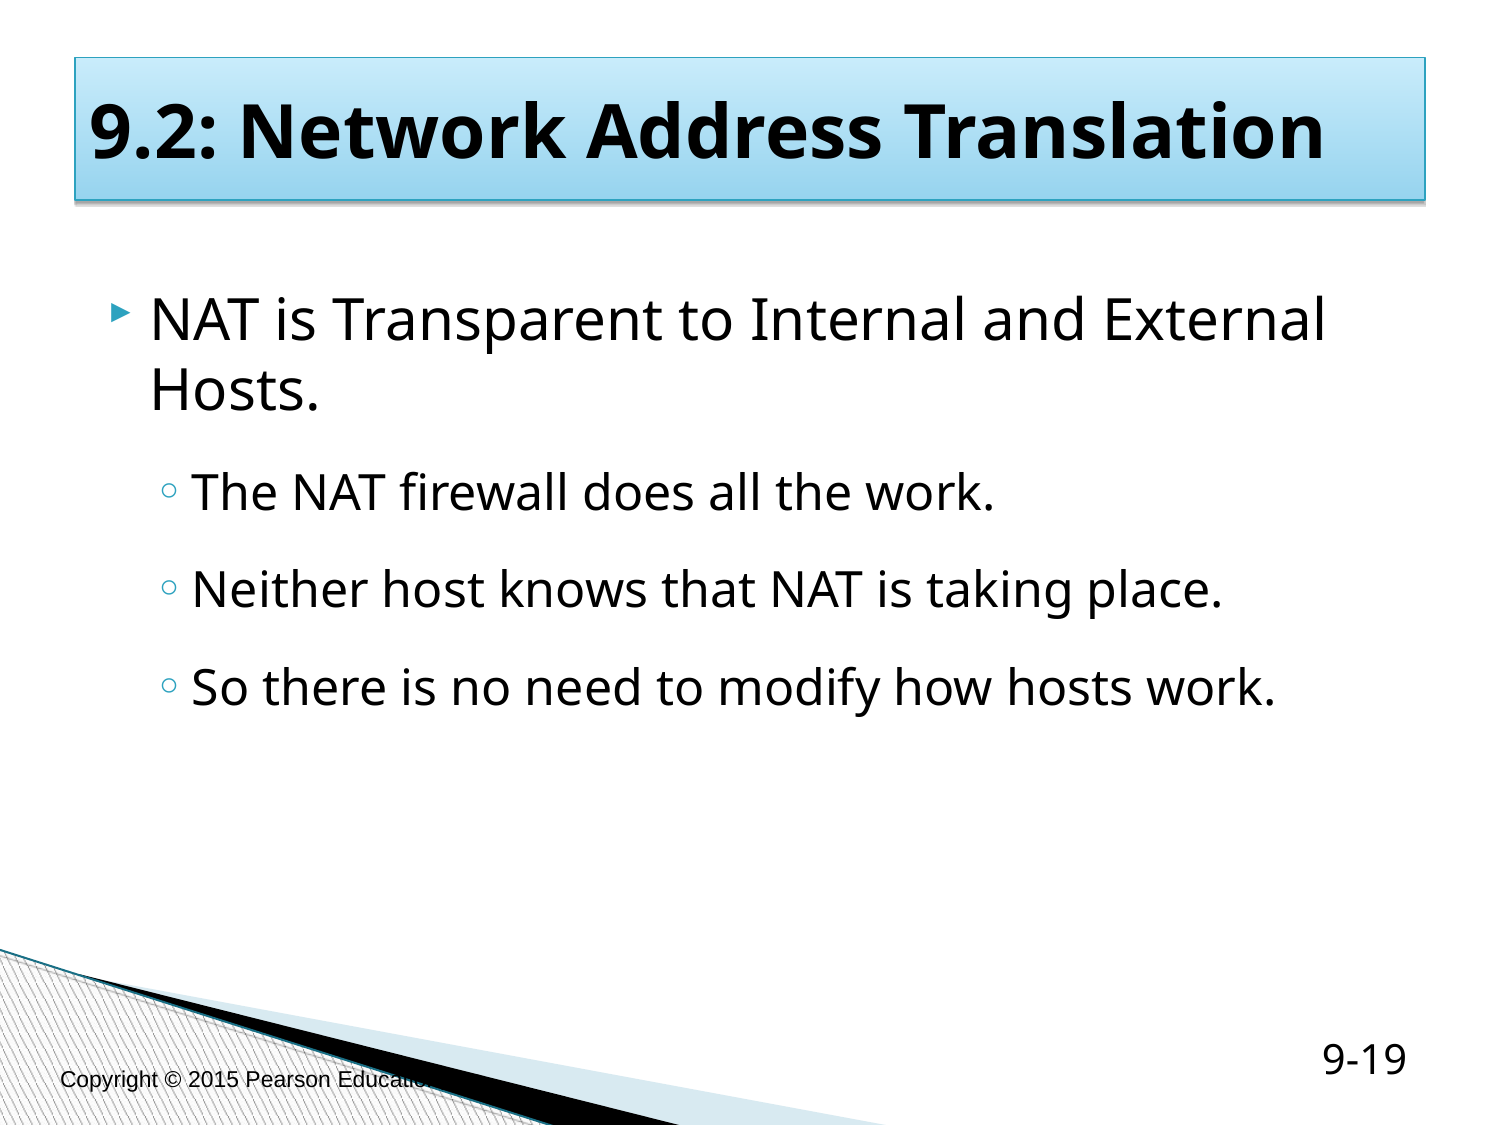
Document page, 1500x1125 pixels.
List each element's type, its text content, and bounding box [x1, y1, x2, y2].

slide_number 9-<number> [1287, 1037, 1423, 1098]
title 9.2: Network Address Translation [75, 57, 1425, 200]
picture [0, 952, 543, 1125]
list NAT is Transparent to Internal and External Hosts. The NAT firewall does all the work. Neither host knows that NAT is taking place. So there is no need to modify how hosts work. [75, 275, 1425, 986]
footer Copyright © 2015 Pearson Education, Inc. [37, 1050, 513, 1100]
